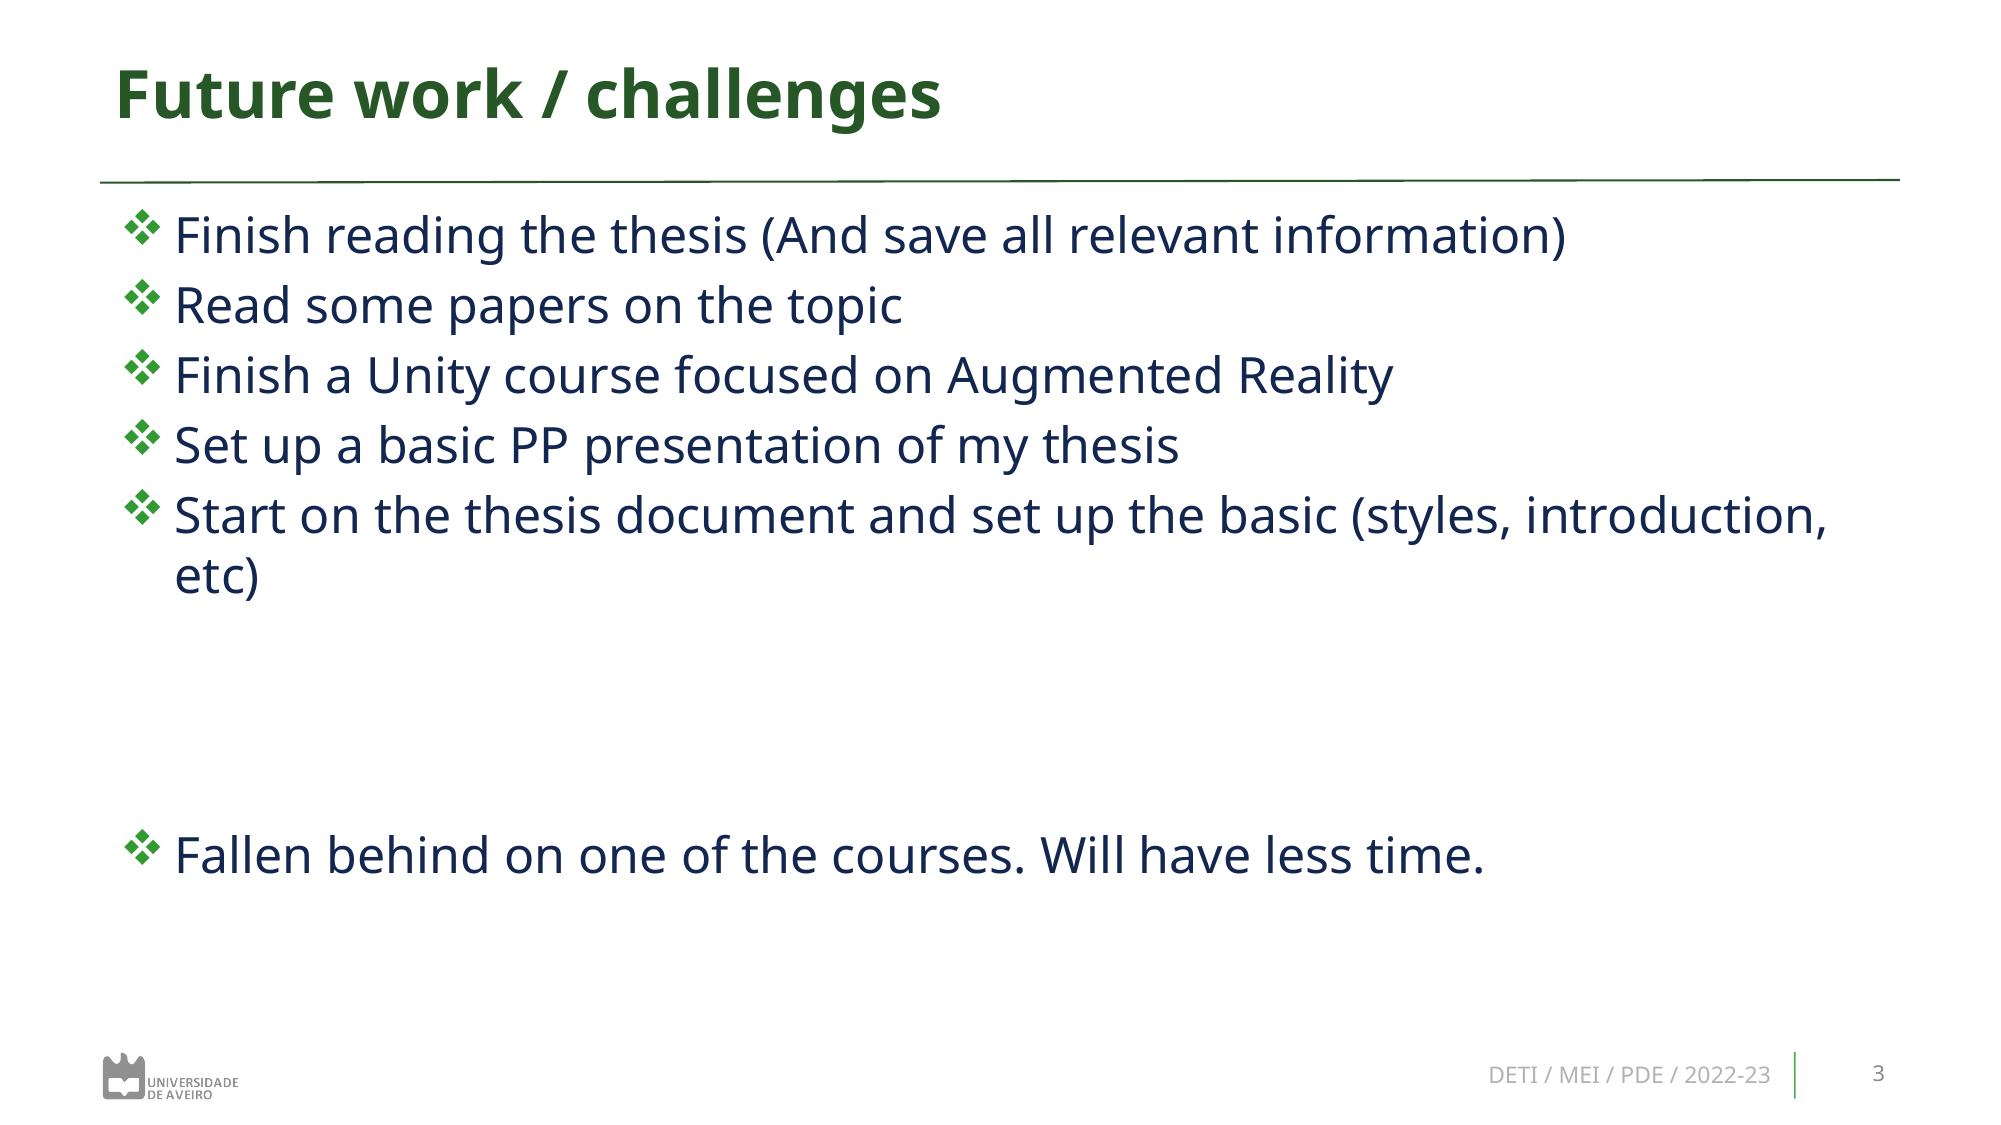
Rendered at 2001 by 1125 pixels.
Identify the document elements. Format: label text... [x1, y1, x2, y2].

footer DETI / MEI / PDE / 2022-23 [731, 1044, 1784, 1105]
slide_number <number> [1805, 1044, 1900, 1105]
title Future work / challenges [99, 0, 1900, 185]
list Finish reading the thesis (And save all relevant information) Read some papers on the topic Finish a Unity course focused on Augmented Reality Set up a basic PP presentation of my thesis Start on the thesis document and set up the basic (styles, introduction, etc) Fallen behind on one of the courses. Will have less time. [99, 196, 1900, 1005]
